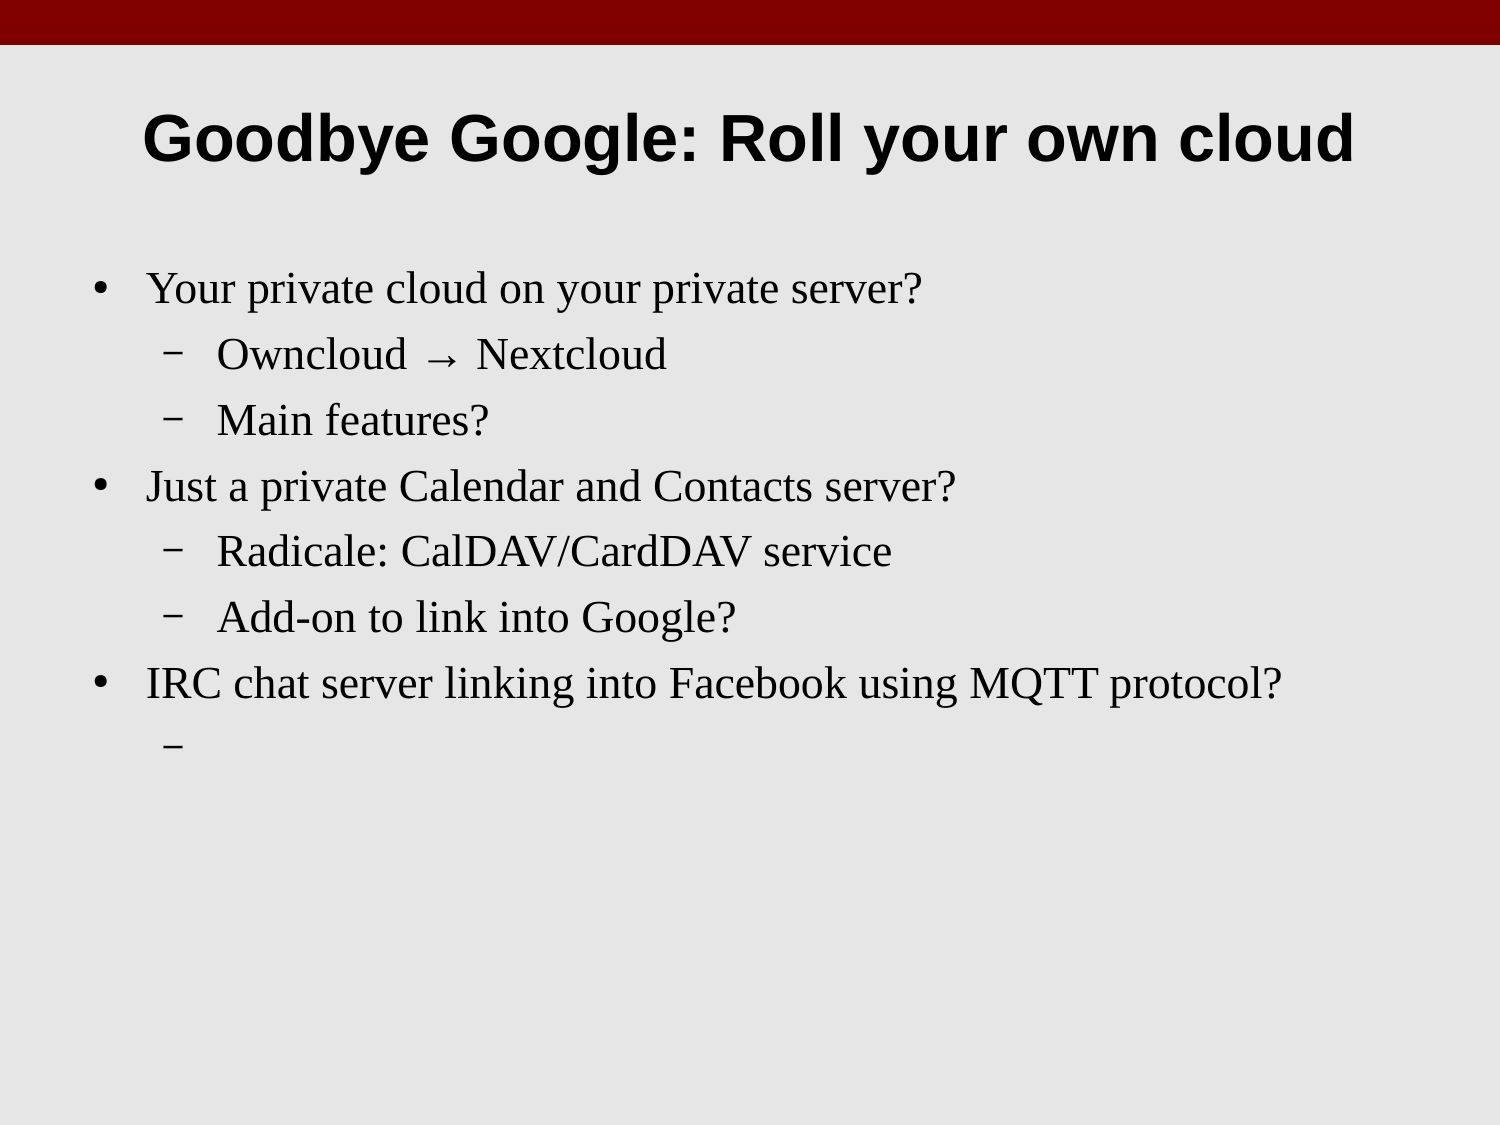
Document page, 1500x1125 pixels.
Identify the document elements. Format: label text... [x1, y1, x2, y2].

list Your private cloud on your private server? Owncloud → Nextcloud Main features? Just a private Calendar and Contacts server? Radicale: CalDAV/CardDAV service Add-on to link into Google? IRC chat server linking into Facebook using MQTT protocol? [75, 263, 1425, 1088]
title Goodbye Google: Roll your own cloud [75, 44, 1425, 233]
